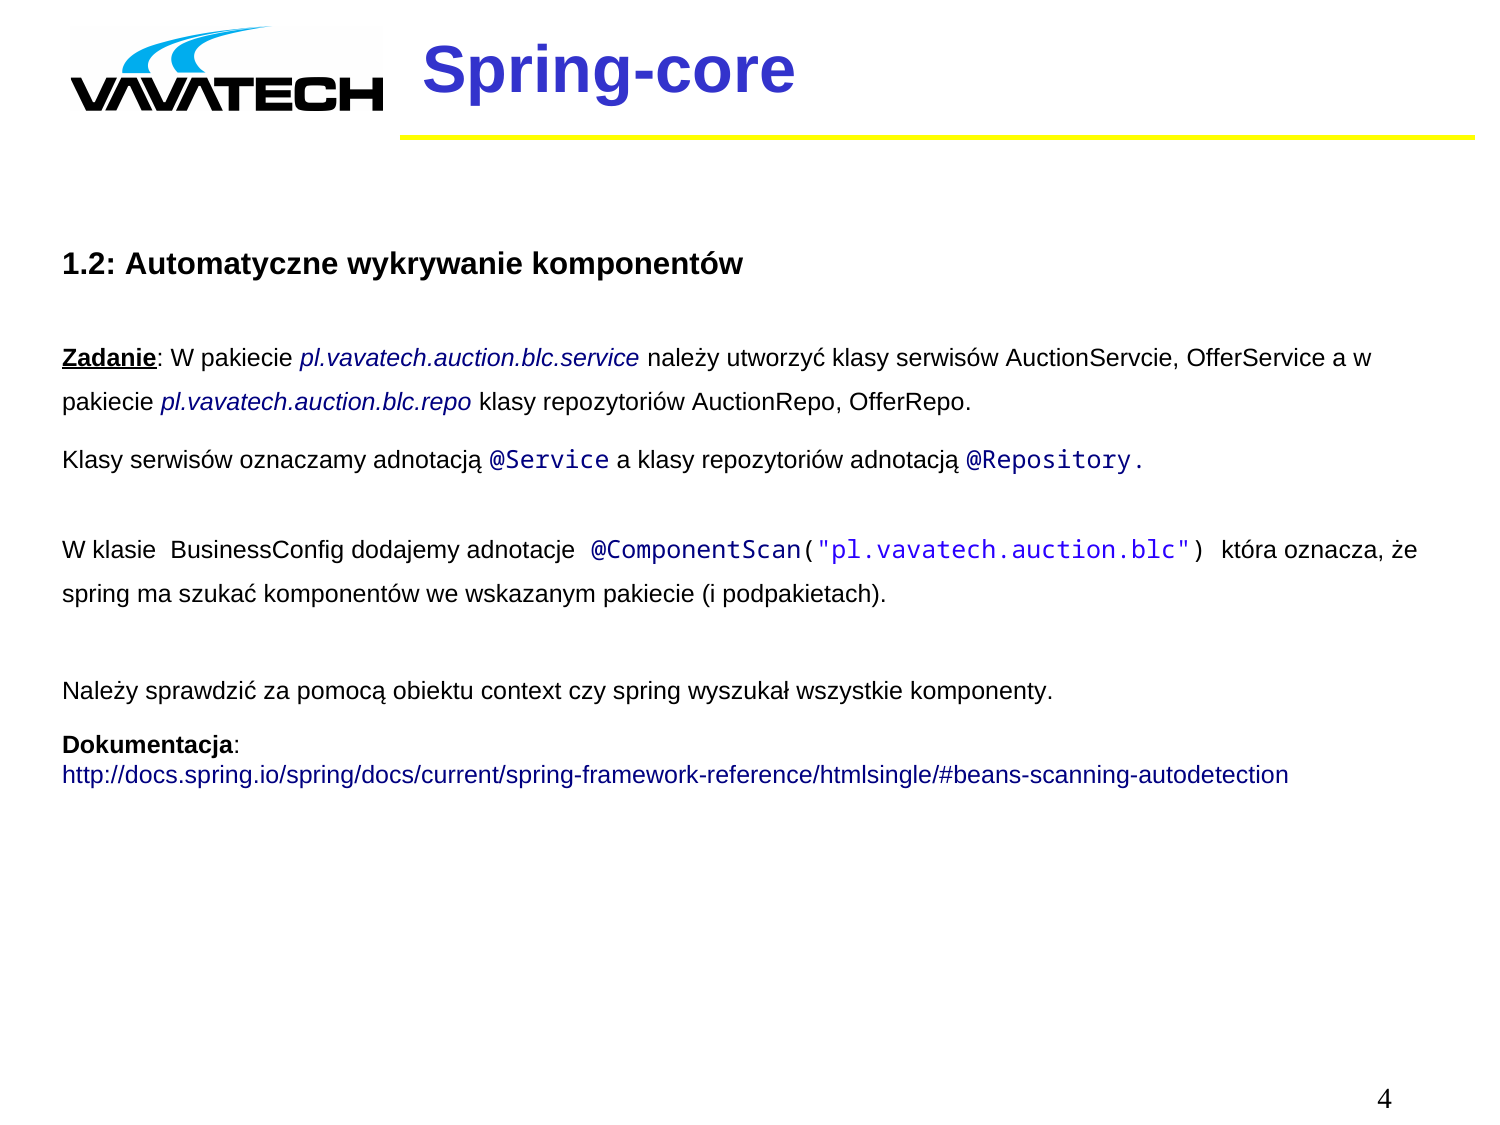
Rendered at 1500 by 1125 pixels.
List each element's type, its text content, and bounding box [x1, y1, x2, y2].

text_box 1.2: Automatyczne wykrywanie komponentów Zadanie: W pakiecie pl.vavatech.auction.blc.service należy utworzyć klasy serwisów AuctionServcie, OfferService a w pakiecie pl.vavatech.auction.blc.repo klasy repozytoriów AuctionRepo, OfferRepo. Klasy serwisów oznaczamy adnotacją @Service a klasy repozytoriów adnotacją @Repository. W klasie BusinessConfig dodajemy adnotacje @ComponentScan("pl.vavatech.auction.blc") która oznacza, że spring ma szukać komponentów we wskazanym pakiecie (i podpakietach). Należy sprawdzić za pomocą obiektu context czy spring wyszukał wszystkie komponenty. Dokumentacja: http://docs.spring.io/spring/docs/current/spring-framework-reference/htmlsingle/#beans-scanning-autodetection [47, 236, 1453, 922]
picture [70, 26, 383, 111]
title Spring-core [407, 0, 1479, 157]
